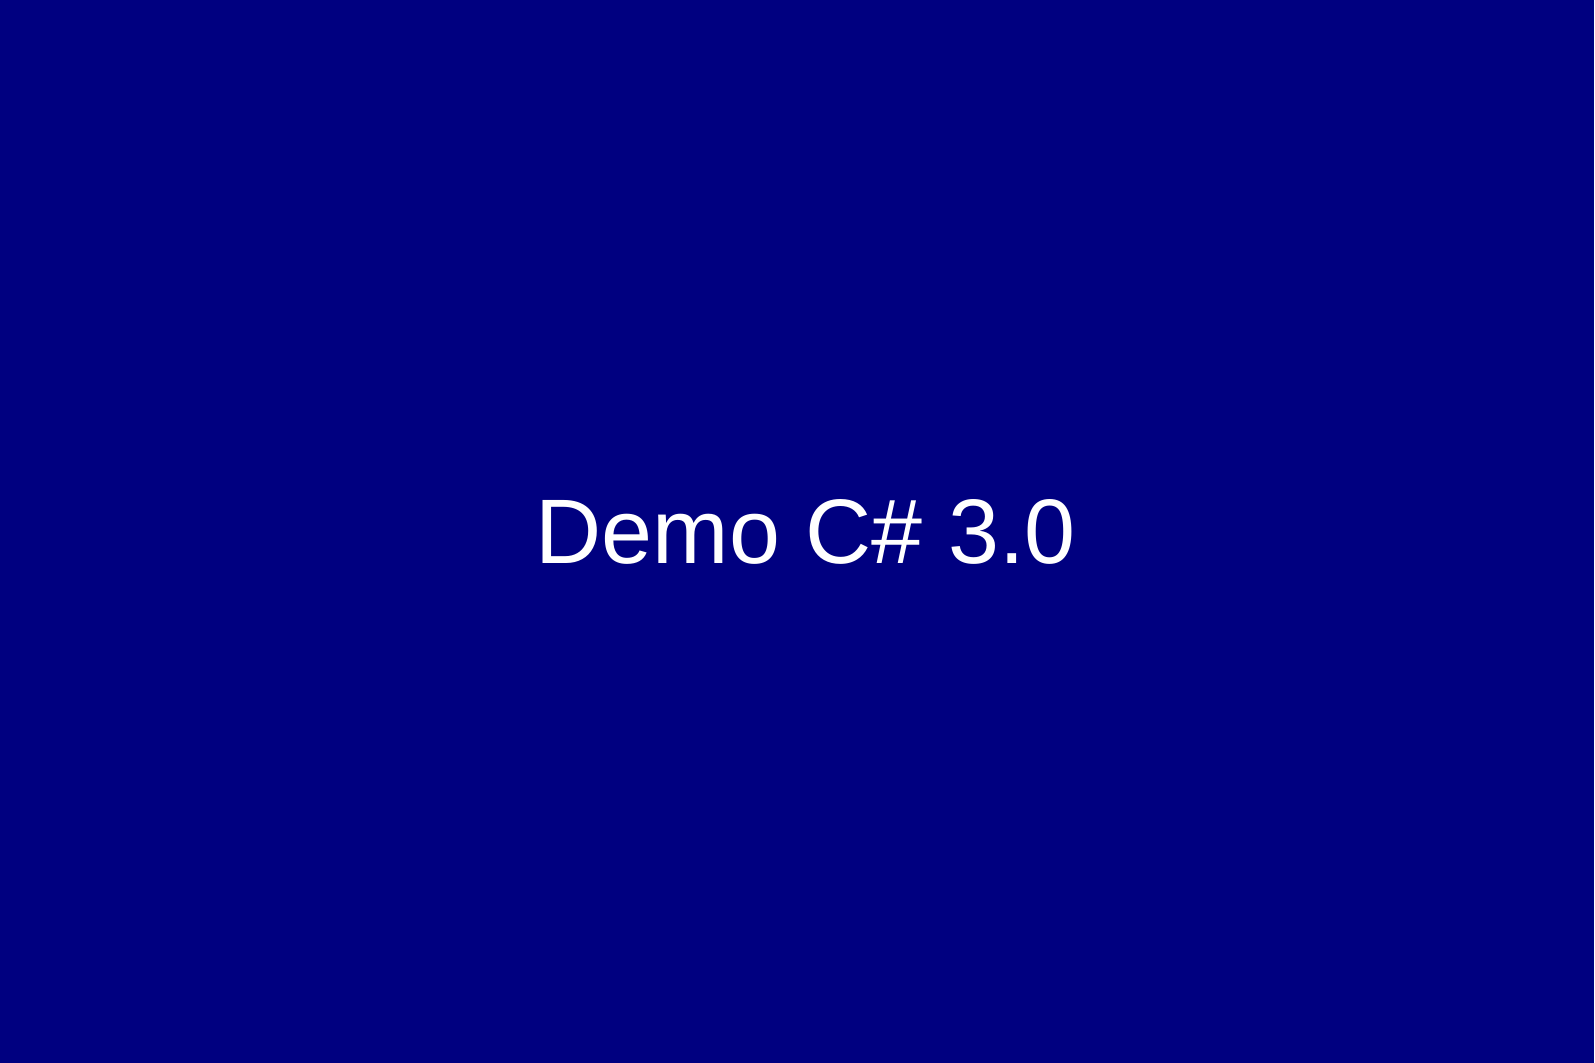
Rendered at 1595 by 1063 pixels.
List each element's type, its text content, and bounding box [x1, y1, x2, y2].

title Demo C# 3.0 [88, 442, 1524, 621]
